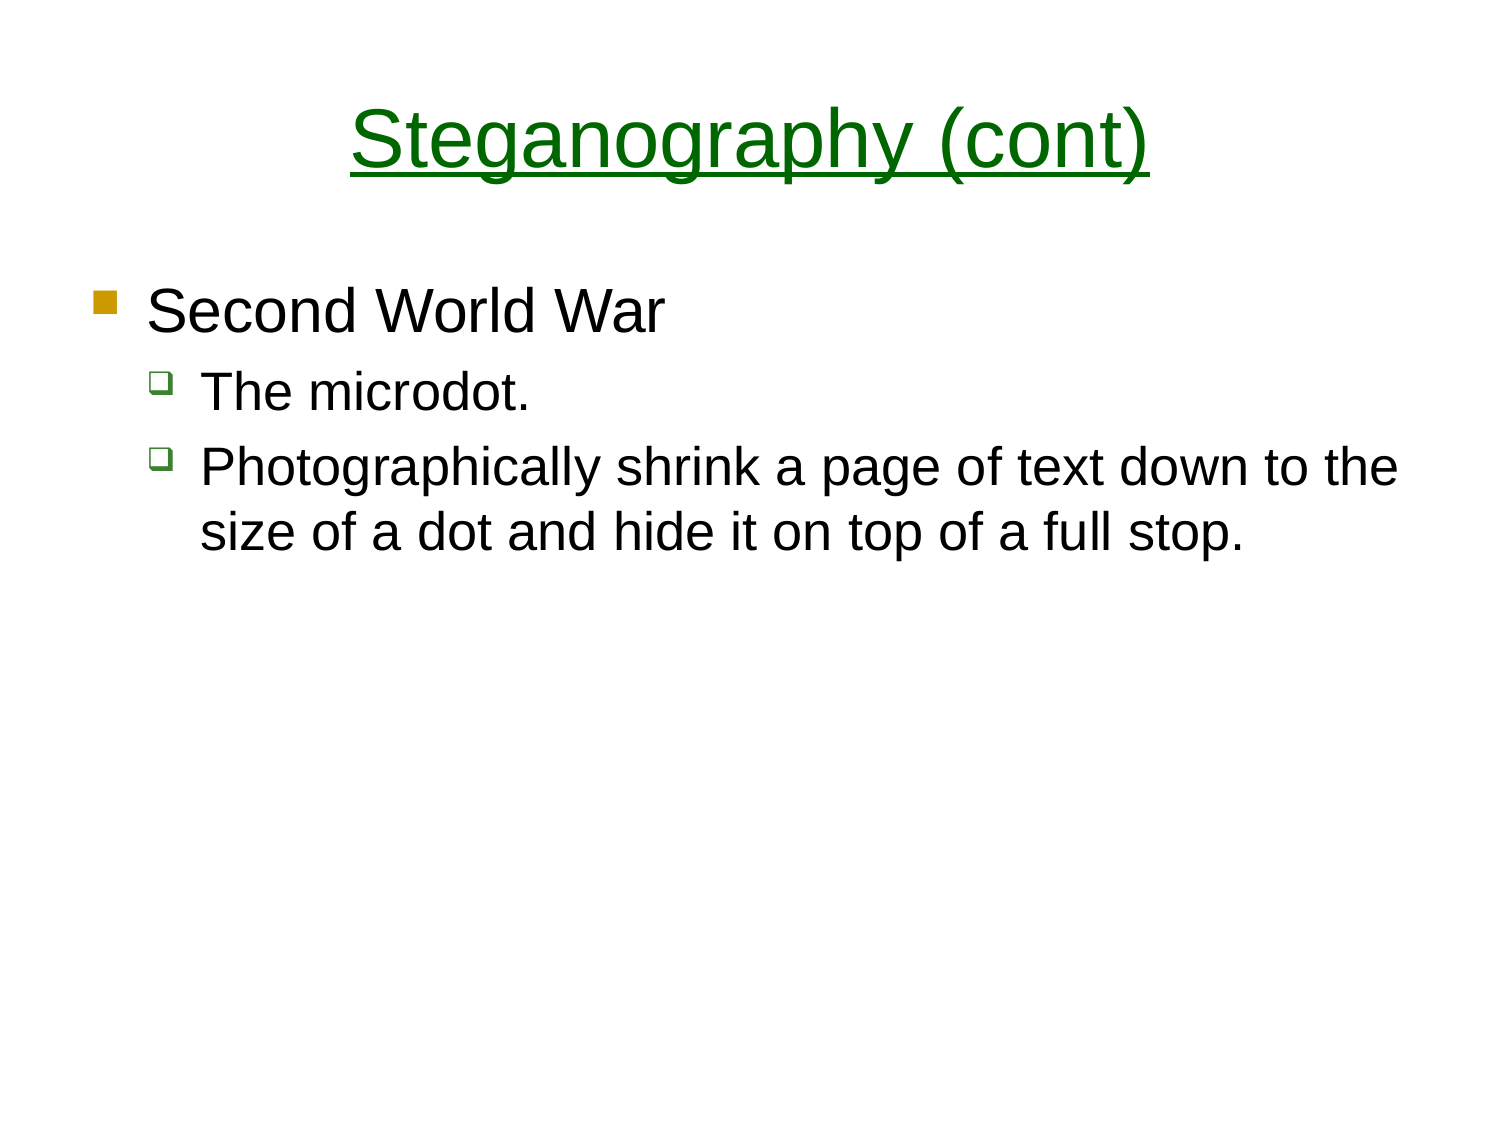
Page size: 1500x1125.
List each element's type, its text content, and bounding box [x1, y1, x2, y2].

title Steganography (cont) [75, 88, 1425, 190]
list Second World War The microdot. Photographically shrink a page of text down to the size of a dot and hide it on top of a full stop. [75, 262, 1425, 1006]
